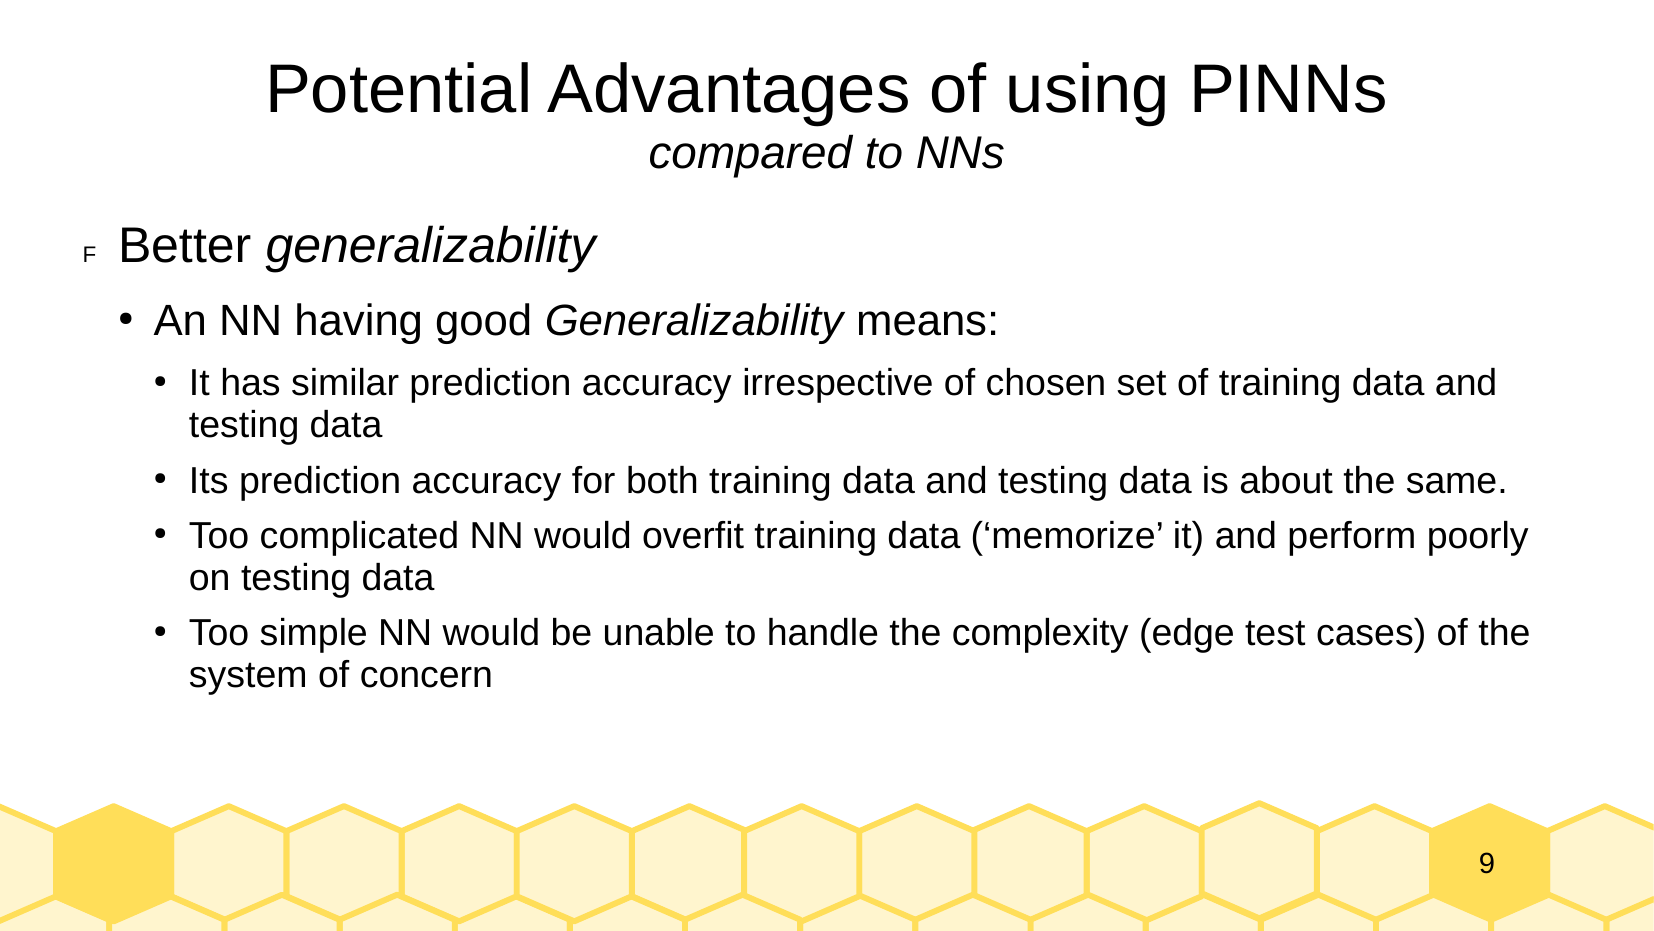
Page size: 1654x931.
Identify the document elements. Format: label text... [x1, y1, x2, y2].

title Potential Advantages of using PINNs compared to NNs [82, 37, 1571, 193]
list Better generalizability An NN having good Generalizability means: It has similar prediction accuracy irrespective of chosen set of training data and testing data Its prediction accuracy for both training data and testing data is about the same. Too complicated NN would overfit training data (‘memorize’ it) and perform poorly on testing data Too simple NN would be unable to handle the complexity (edge test cases) of the system of concern [82, 217, 1571, 758]
